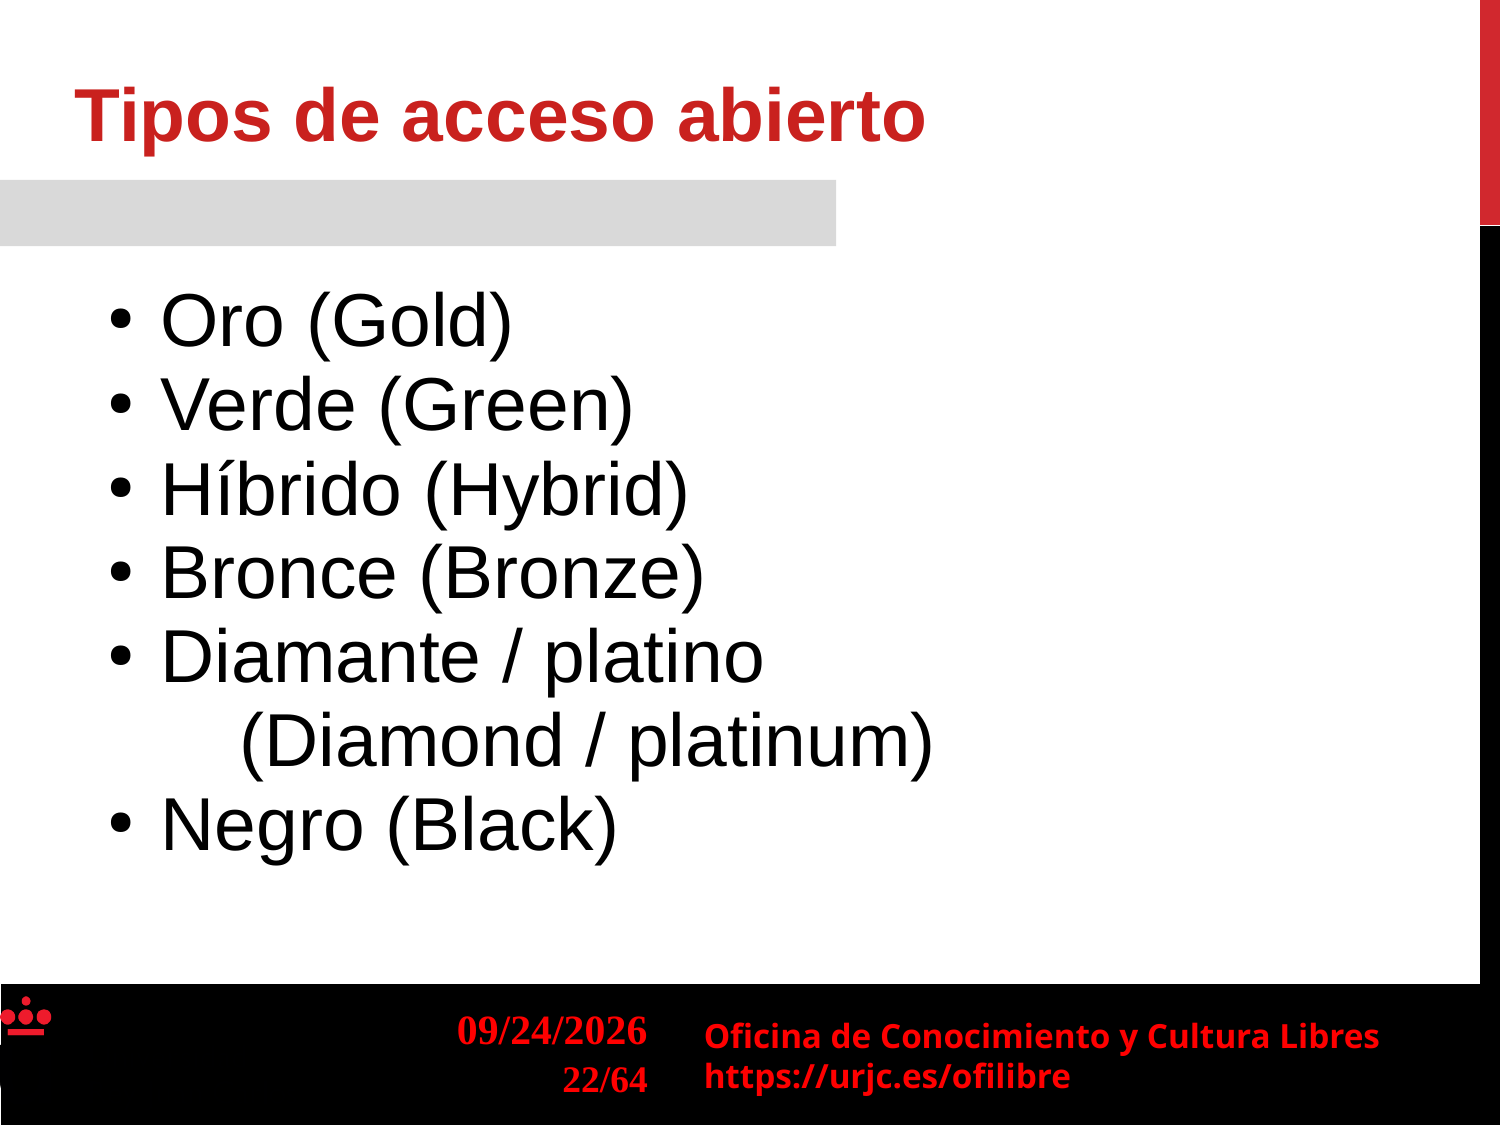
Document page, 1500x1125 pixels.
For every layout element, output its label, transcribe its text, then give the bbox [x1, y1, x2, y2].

title [75, 15, 1425, 172]
text_box Oro (Gold) Verde (Green) Híbrido (Hybrid) Bronce (Bronze) Diamante / platino (Diamond / platinum) Negro (Black) [75, 271, 1226, 937]
text_box Tipos de acceso abierto [60, 66, 991, 249]
